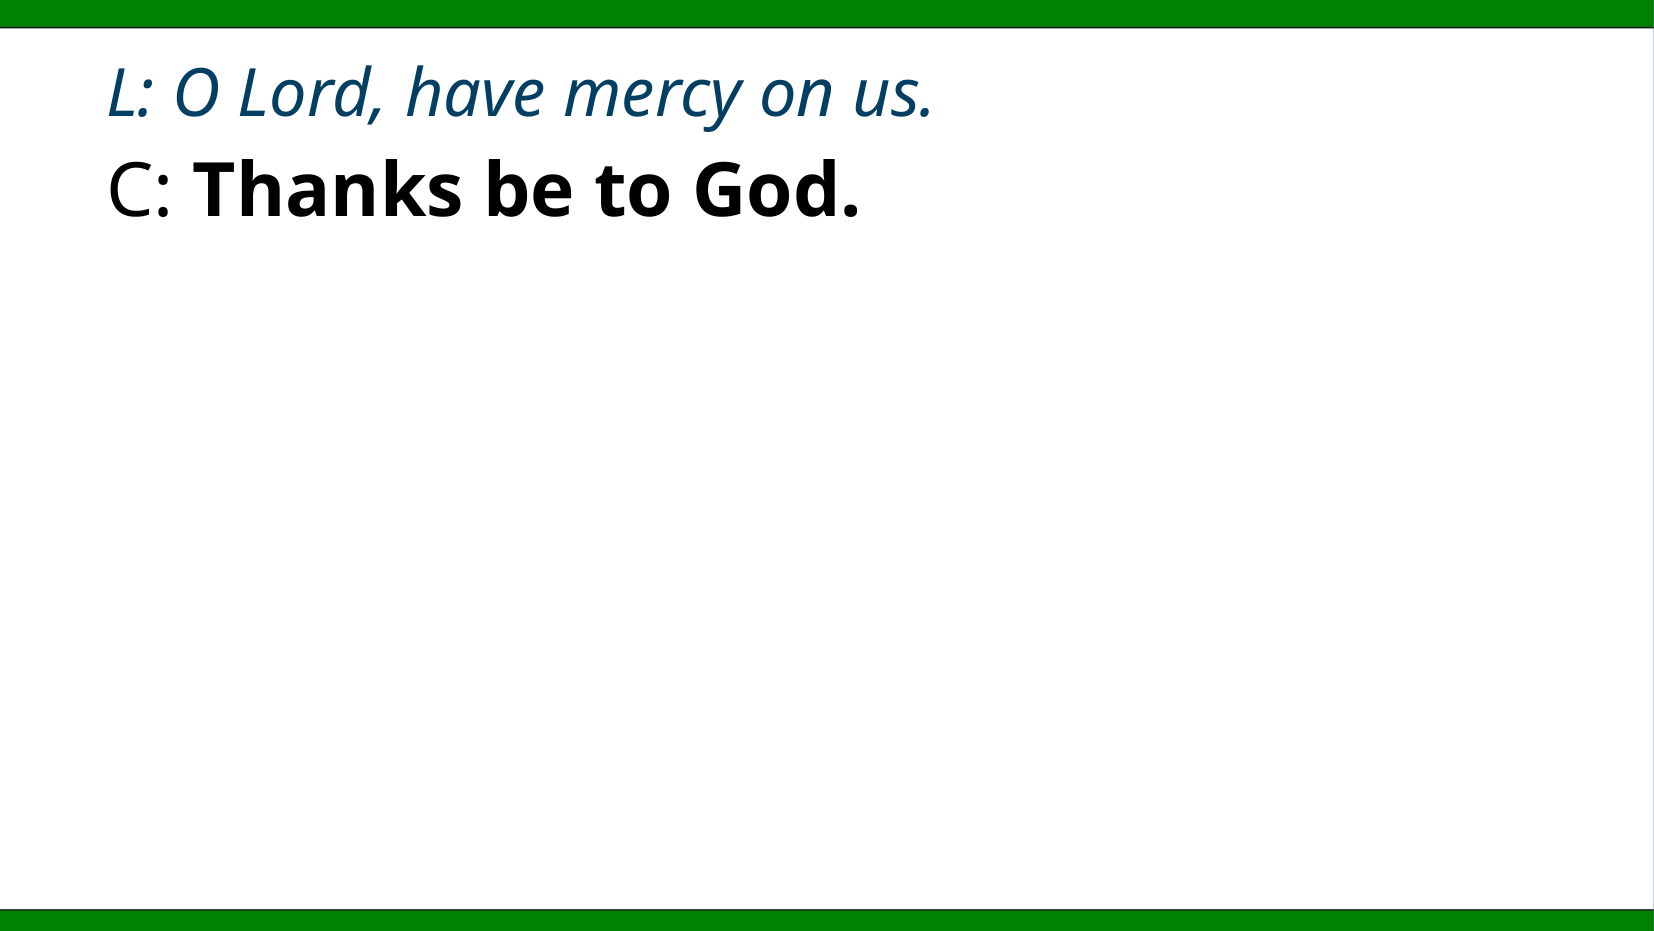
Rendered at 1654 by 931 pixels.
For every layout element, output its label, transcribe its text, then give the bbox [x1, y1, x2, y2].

picture [0, 0, 1654, 931]
text_box L: O Lord, have mercy on us. C: Thanks be to God. [91, 37, 1547, 242]
